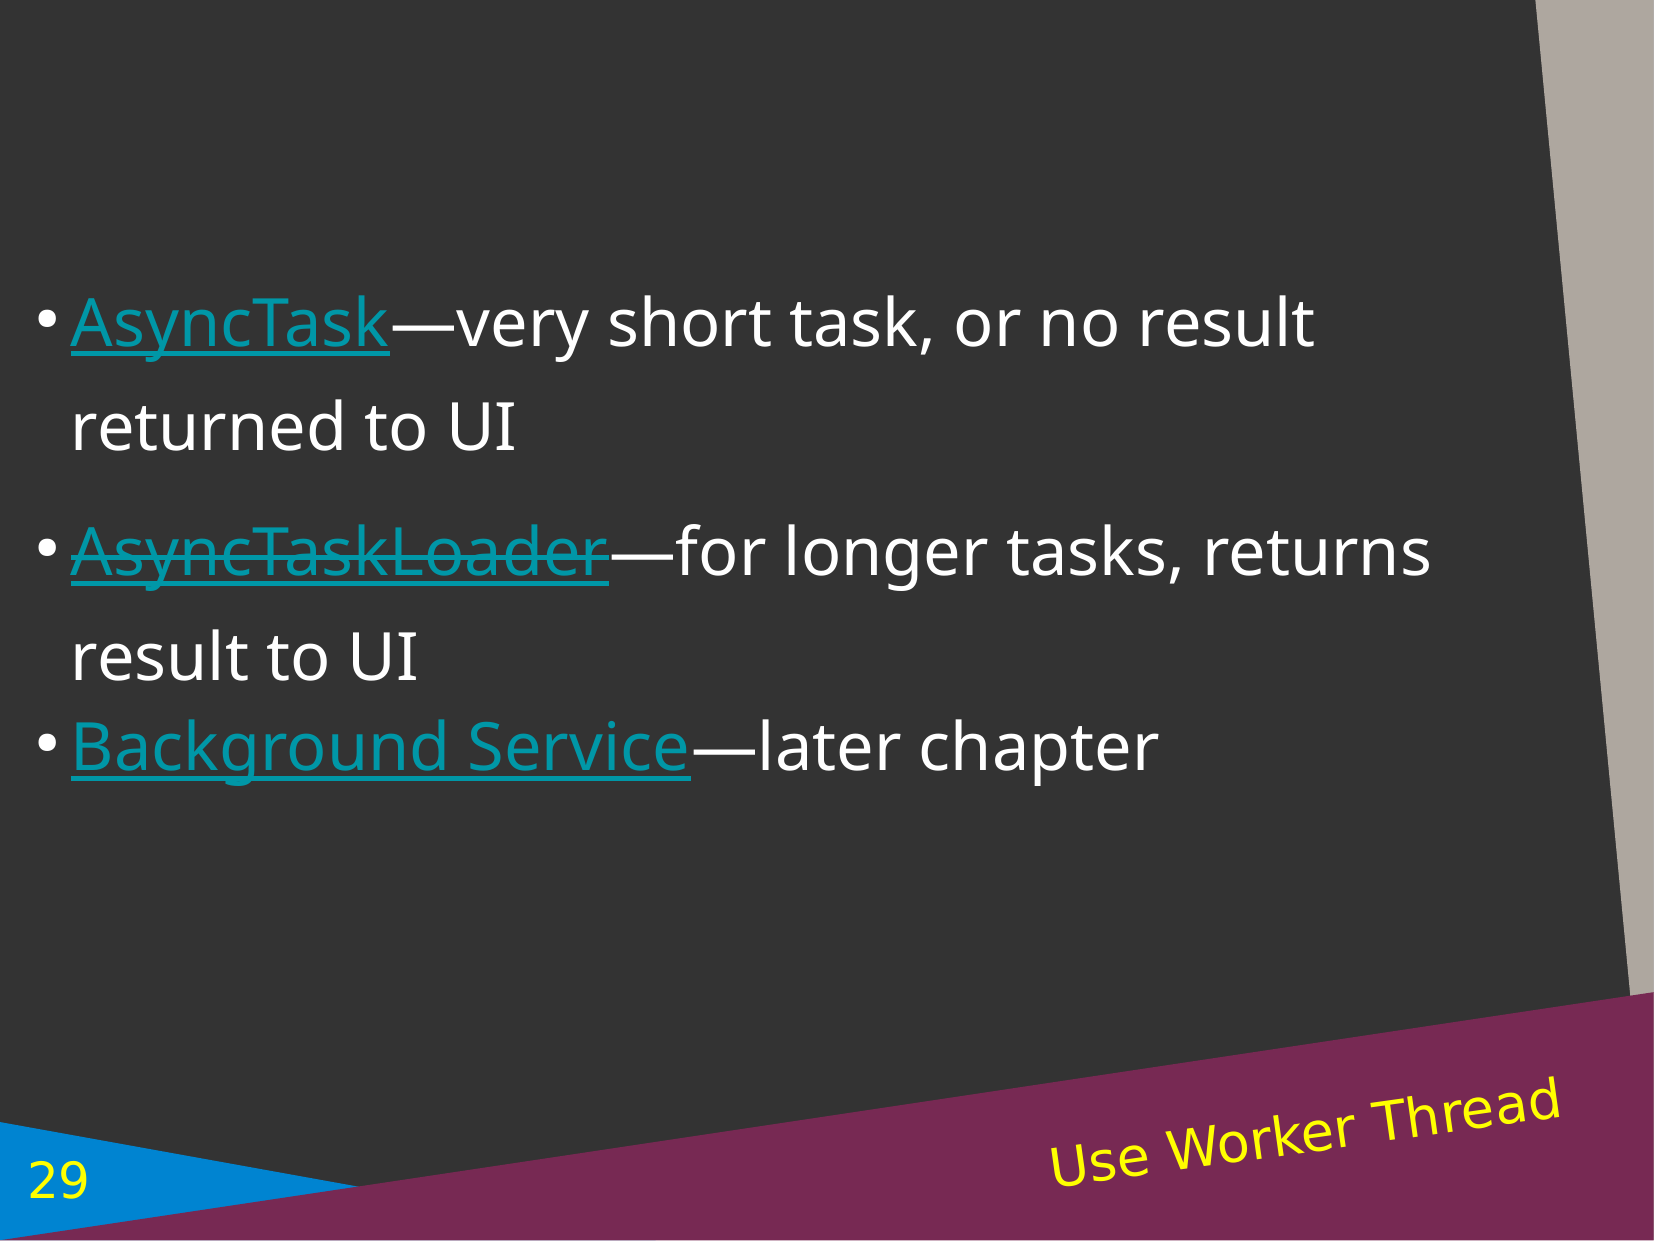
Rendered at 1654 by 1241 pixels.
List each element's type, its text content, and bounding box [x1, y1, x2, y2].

list AsyncTask—very short task, or no result returned to UI AsyncTaskLoader—for longer tasks, returns result to UI Background Service—later chapter [35, 59, 1524, 993]
title Use Worker Thread [956, 995, 1654, 1241]
